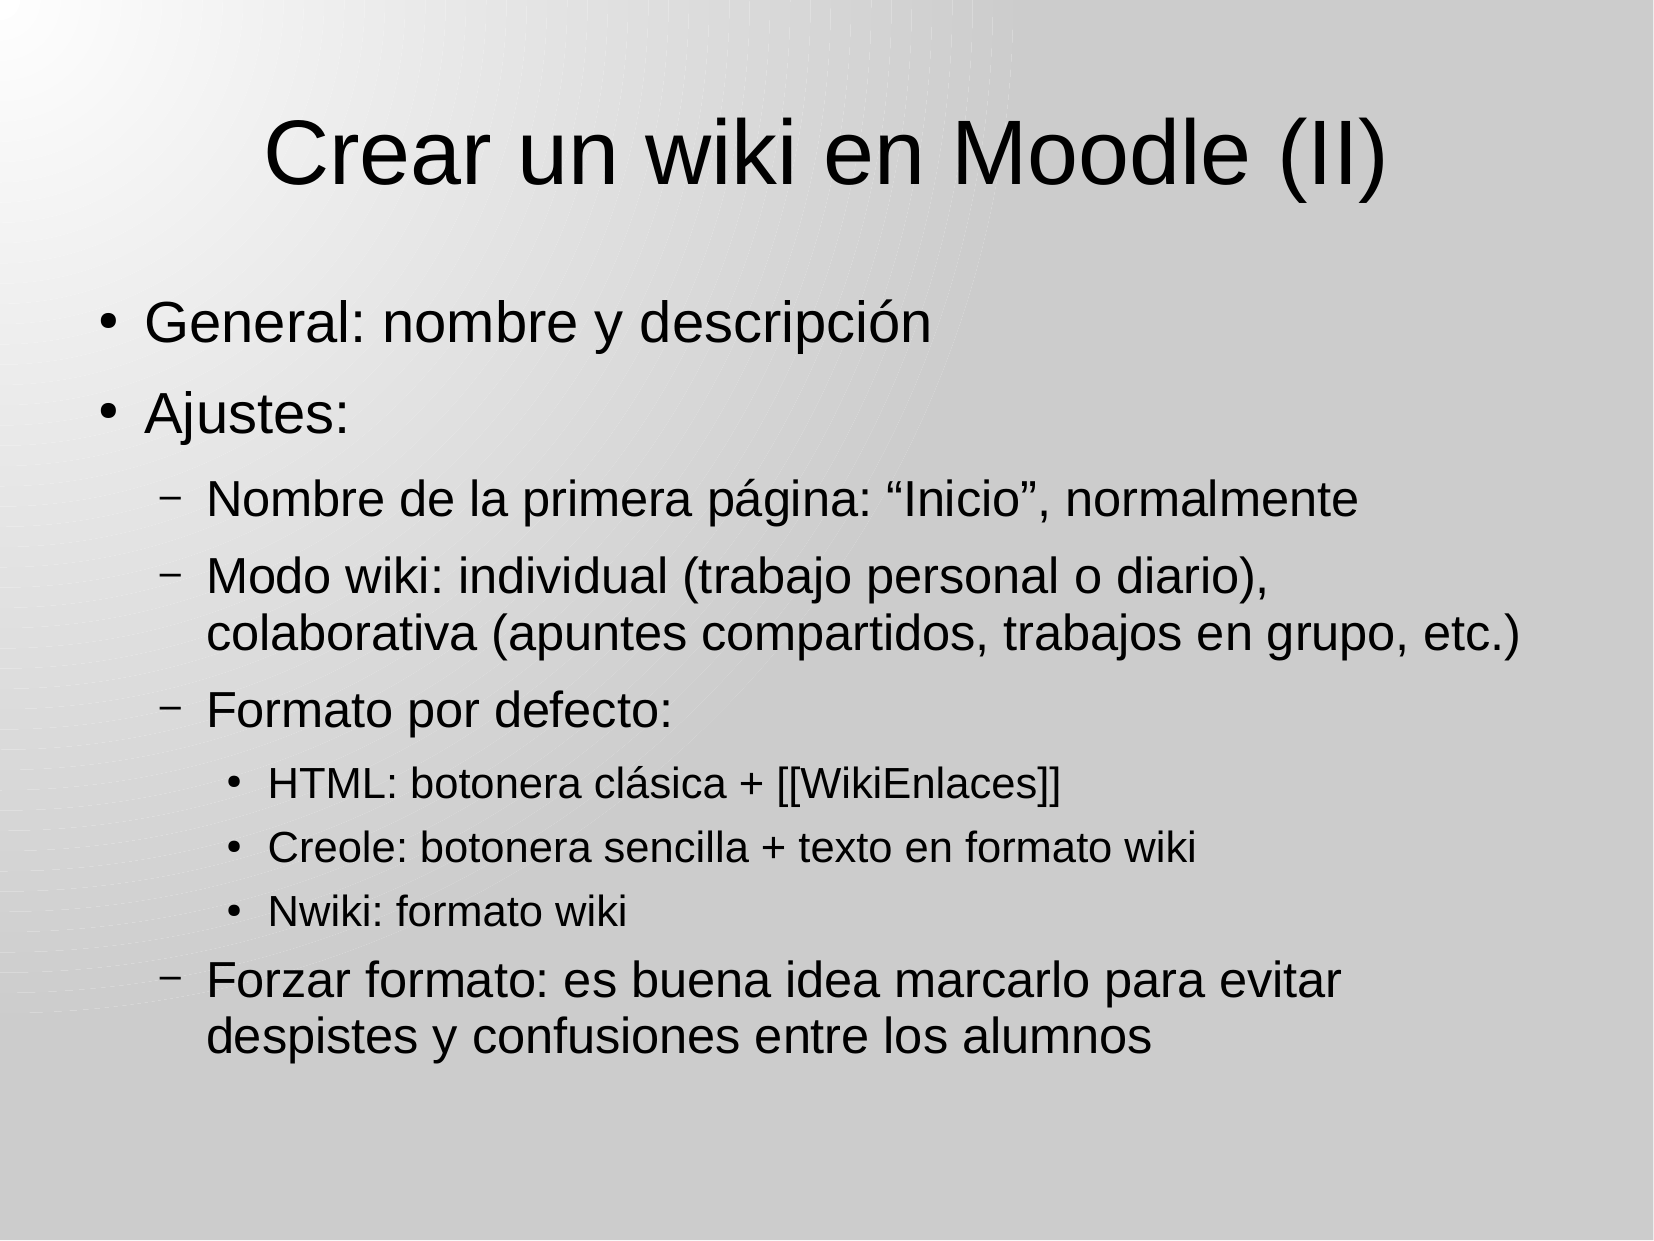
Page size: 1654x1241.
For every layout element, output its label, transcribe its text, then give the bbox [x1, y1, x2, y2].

title Crear un wiki en Moodle (II) [82, 49, 1571, 257]
list General: nombre y descripción Ajustes: Nombre de la primera página: “Inicio”, normalmente Modo wiki: individual (trabajo personal o diario), colaborativa (apuntes compartidos, trabajos en grupo, etc.) Formato por defecto: HTML: botonera clásica + [[WikiEnlaces]] Creole: botonera sencilla + texto en formato wiki Nwiki: formato wiki Forzar formato: es buena idea marcarlo para evitar despistes y confusiones entre los alumnos [82, 290, 1538, 1109]
